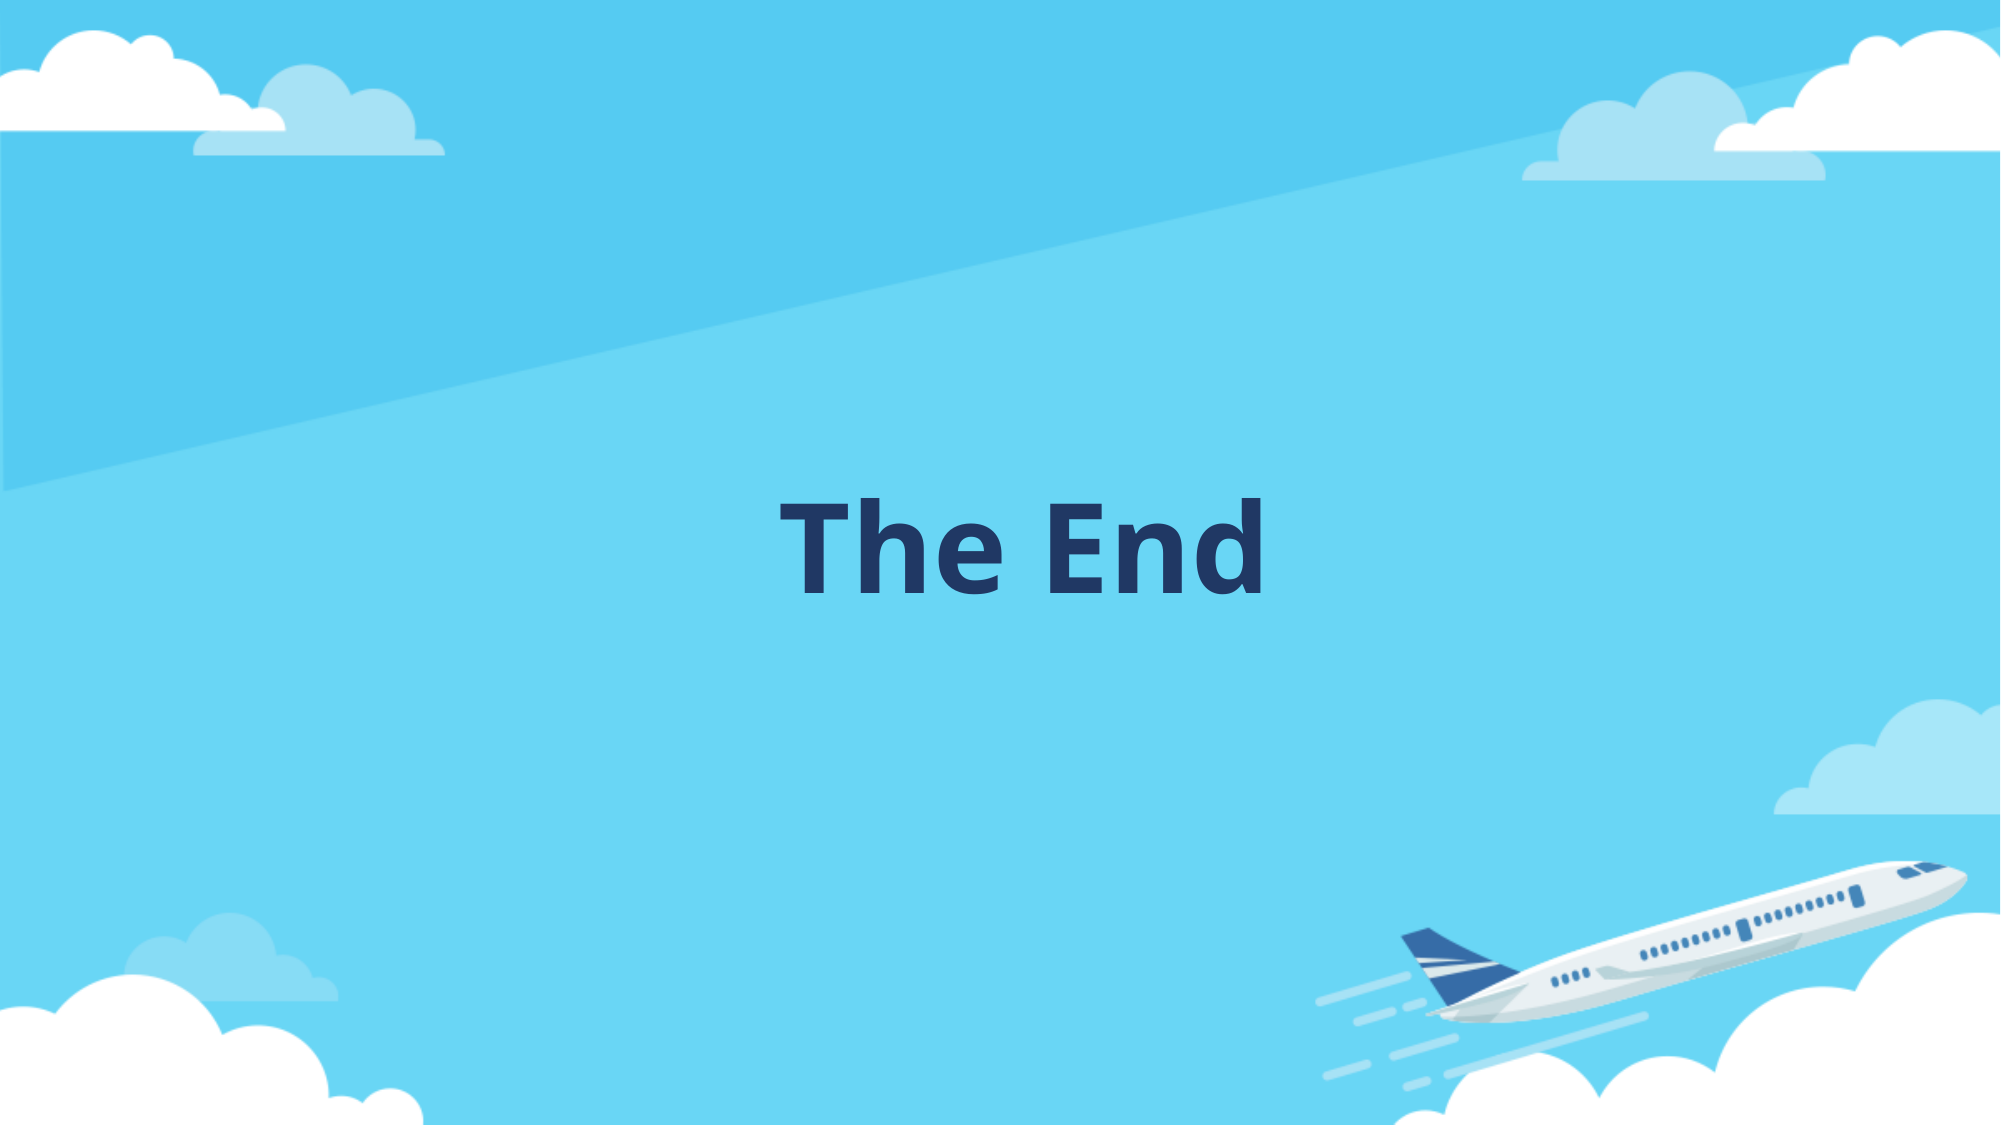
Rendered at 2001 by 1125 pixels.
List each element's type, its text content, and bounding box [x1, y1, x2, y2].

picture [0, 0, 2001, 1125]
title The End [318, 236, 1732, 628]
